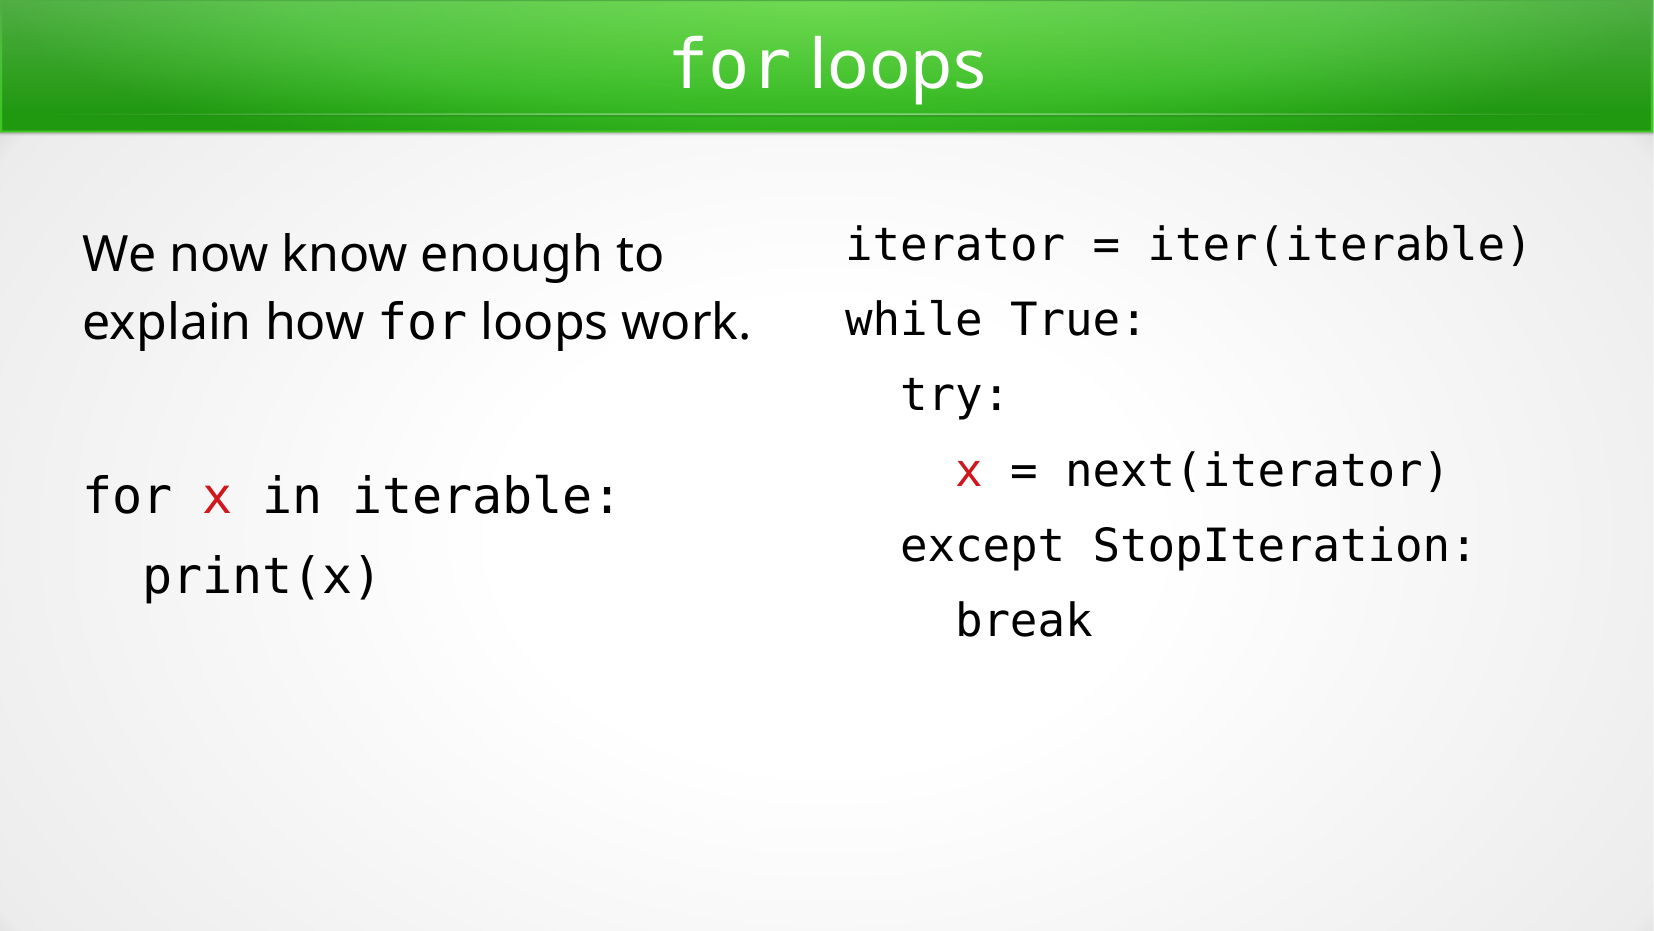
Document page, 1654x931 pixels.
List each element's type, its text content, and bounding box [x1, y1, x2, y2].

title for loops [82, 8, 1571, 116]
list We now know enough to explain how for loops work. for x in iterable: print(x) [82, 217, 809, 758]
list iterator = iter(iterable) while True: try: x = next(iterator) except StopIteration: break [845, 217, 1572, 758]
picture [0, 0, 1654, 931]
